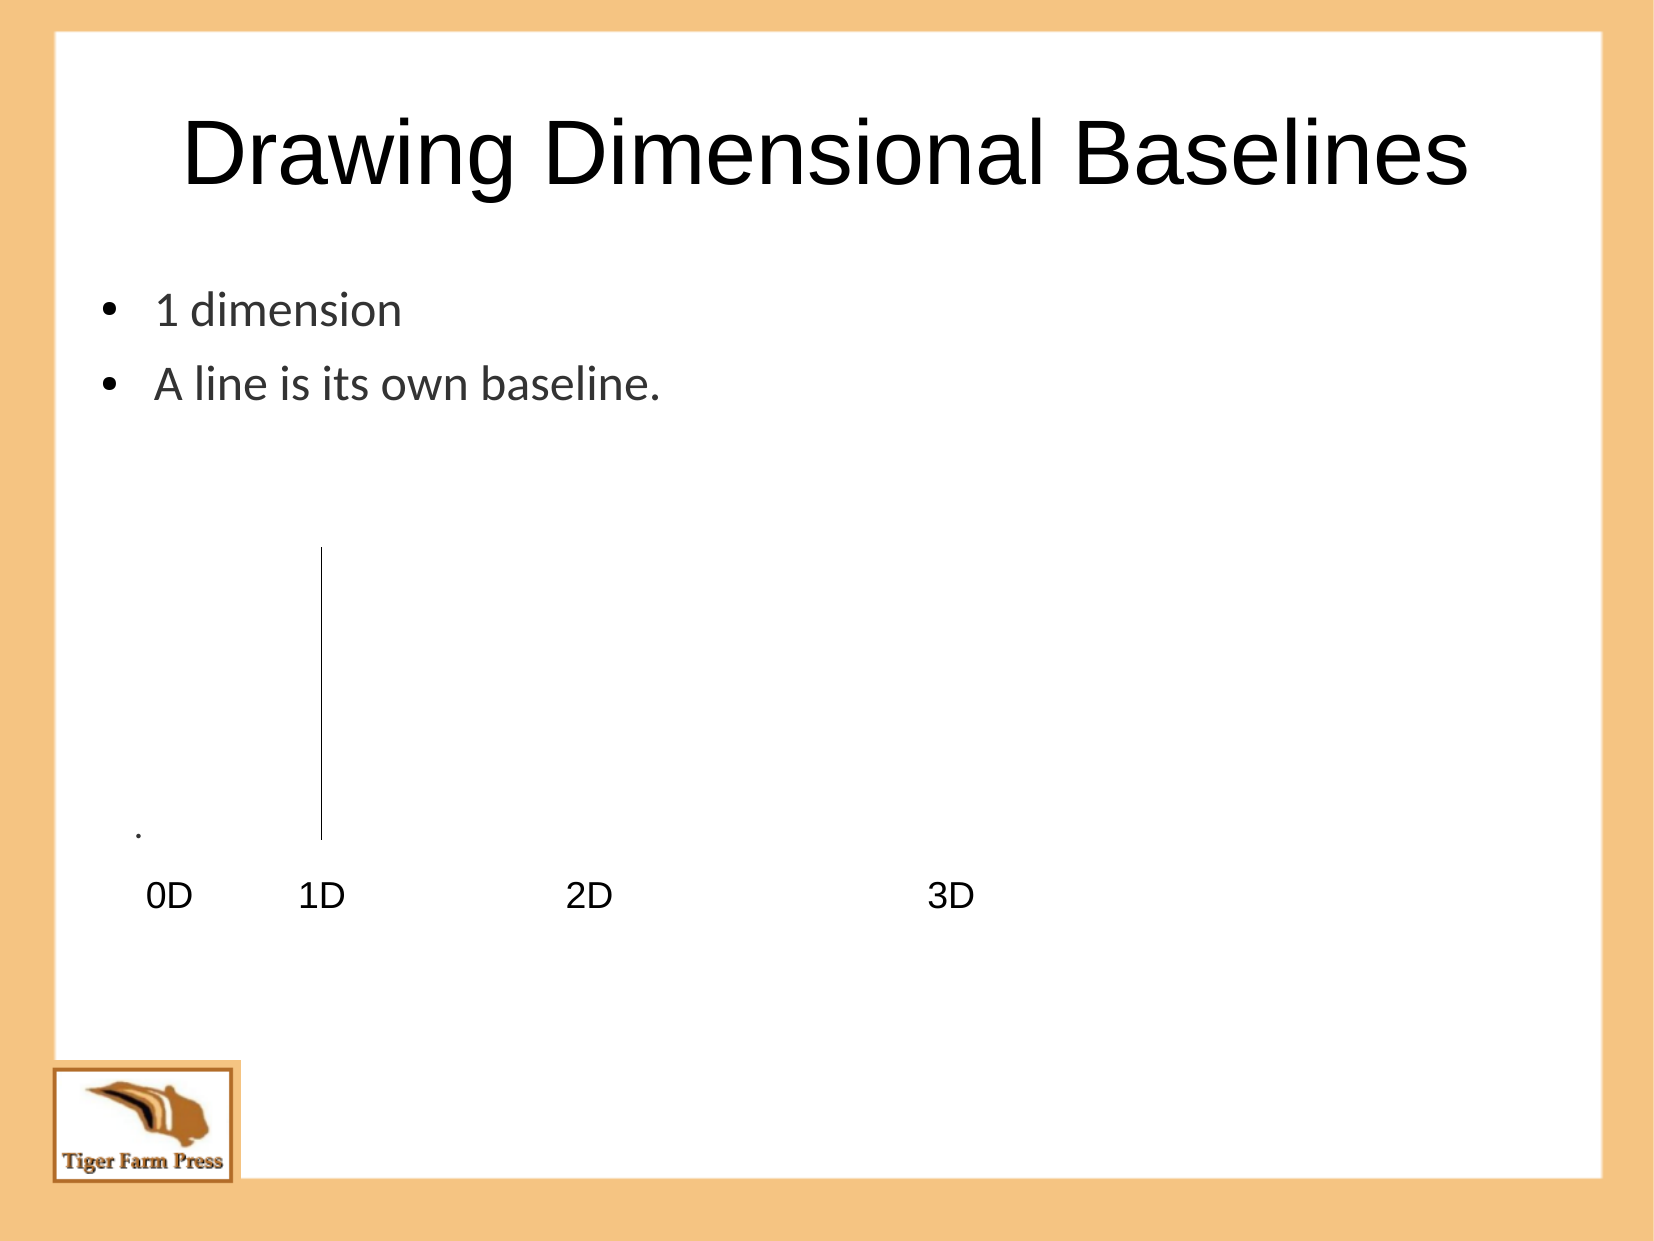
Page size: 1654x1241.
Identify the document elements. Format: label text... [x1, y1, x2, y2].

title Drawing Dimensional Baselines [82, 49, 1571, 257]
picture [0, 0, 1654, 1241]
list 1 dimension A line is its own baseline. . 0D 1D 2D 3D [82, 290, 1571, 1109]
